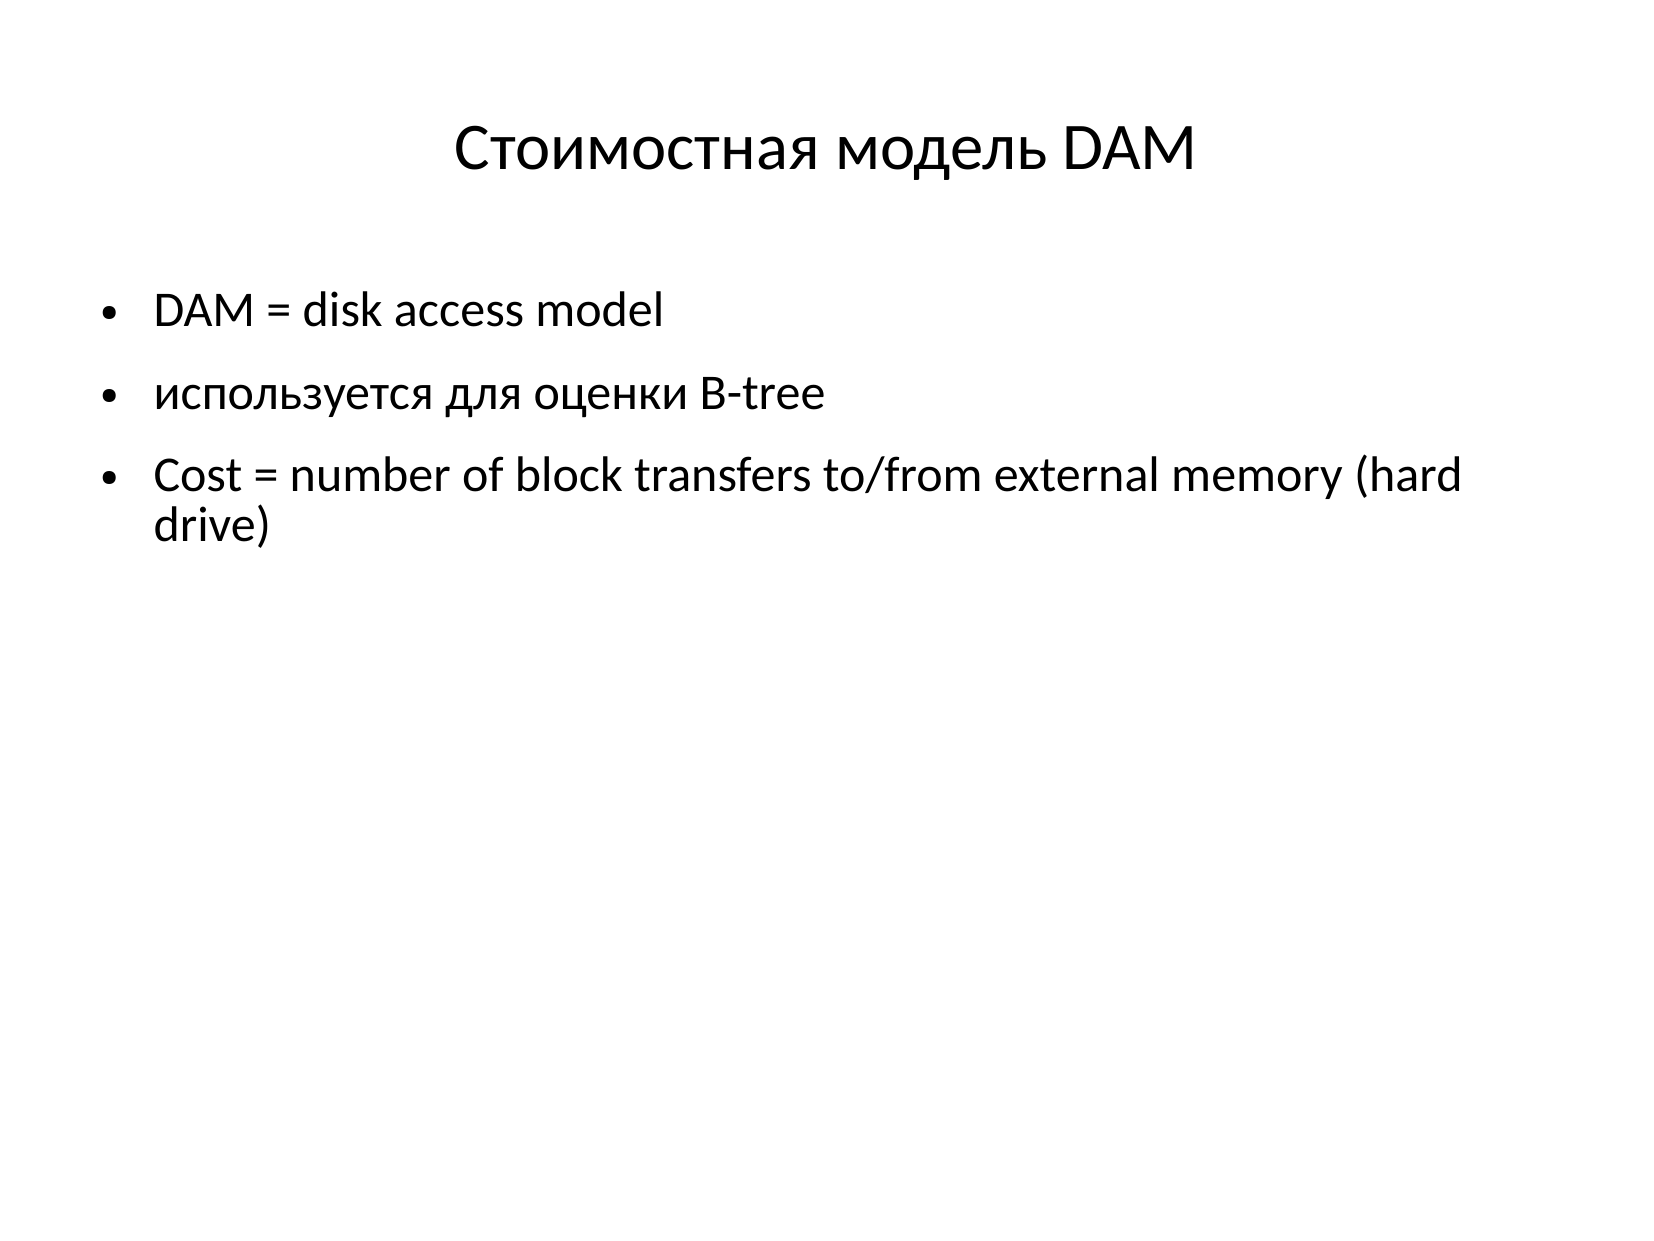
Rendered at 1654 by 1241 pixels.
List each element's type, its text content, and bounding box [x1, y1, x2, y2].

list DAM = disk access model используется для оценки B-tree Cost = number of block transfers to/from external memory (hard drive) [82, 289, 1571, 1108]
title Стоимостная модель DAM [82, 49, 1571, 257]
